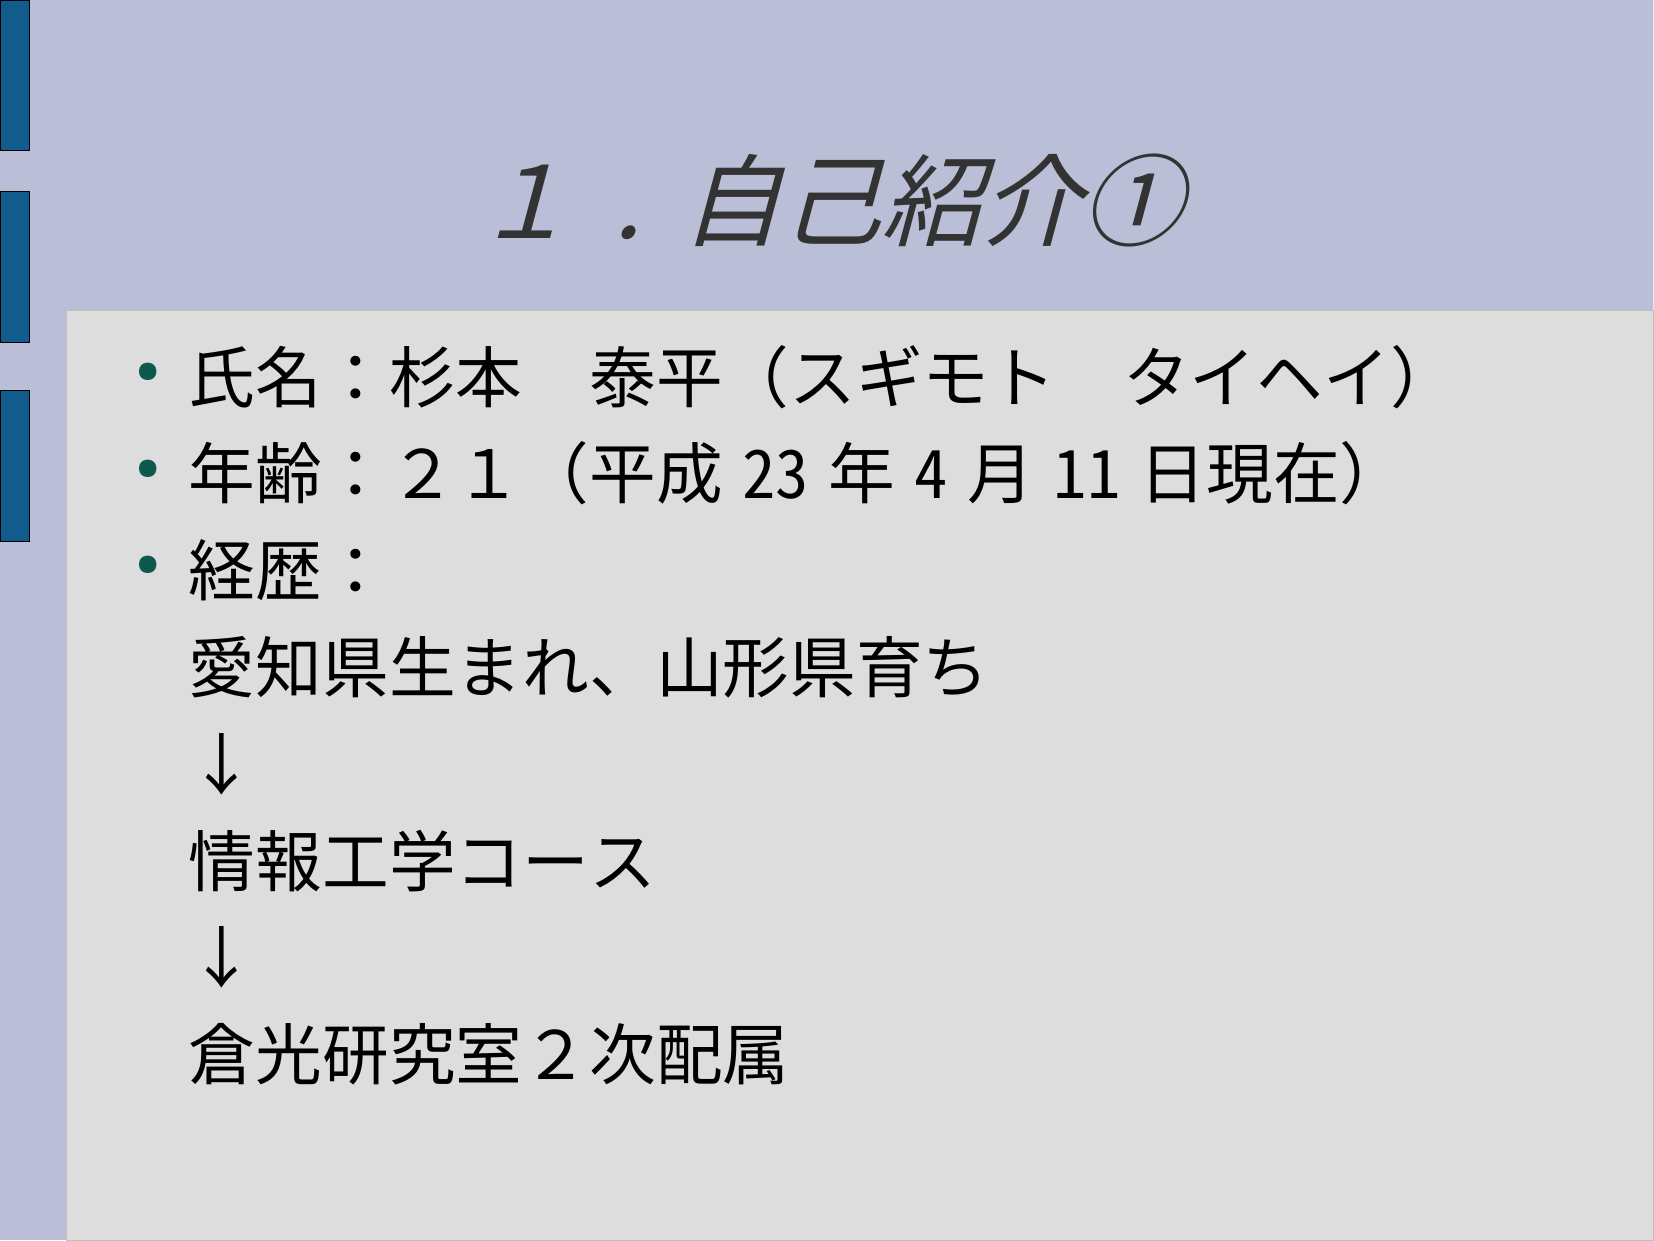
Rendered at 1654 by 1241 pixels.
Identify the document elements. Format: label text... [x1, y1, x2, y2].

list 氏名：杉本 泰平（スギモト タイヘイ） 年齢：２１（平成23年4月11日現在） 経歴： 愛知県生まれ、山形県育ち ↓ 情報工学コース ↓ 倉光研究室２次配属 [118, 324, 1531, 1107]
title １.自己紹介① [121, 91, 1534, 299]
